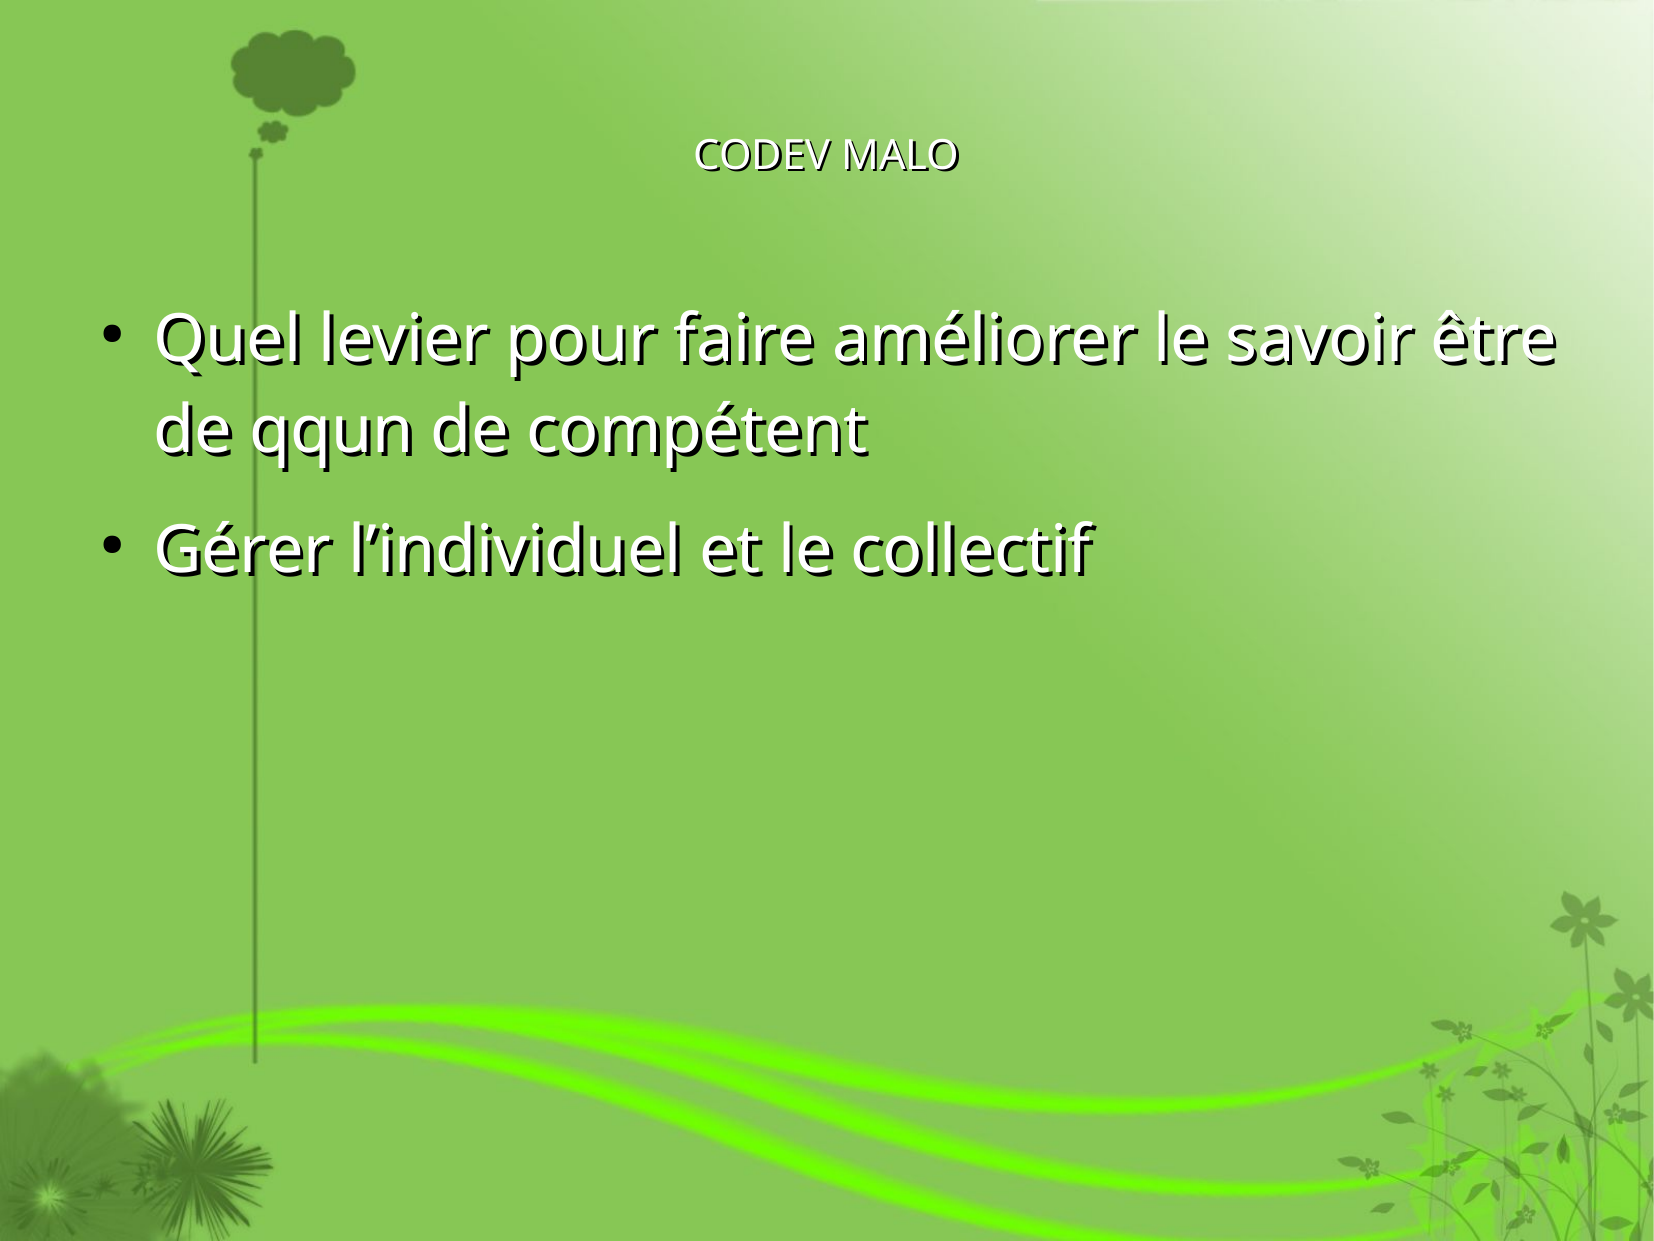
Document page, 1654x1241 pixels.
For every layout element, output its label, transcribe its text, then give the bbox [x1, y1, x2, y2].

picture [0, 0, 1654, 1241]
title CODEV MALO [82, 49, 1571, 257]
list Quel levier pour faire améliorer le savoir être de qqun de compétent Gérer l’individuel et le collectif [82, 290, 1571, 1010]
